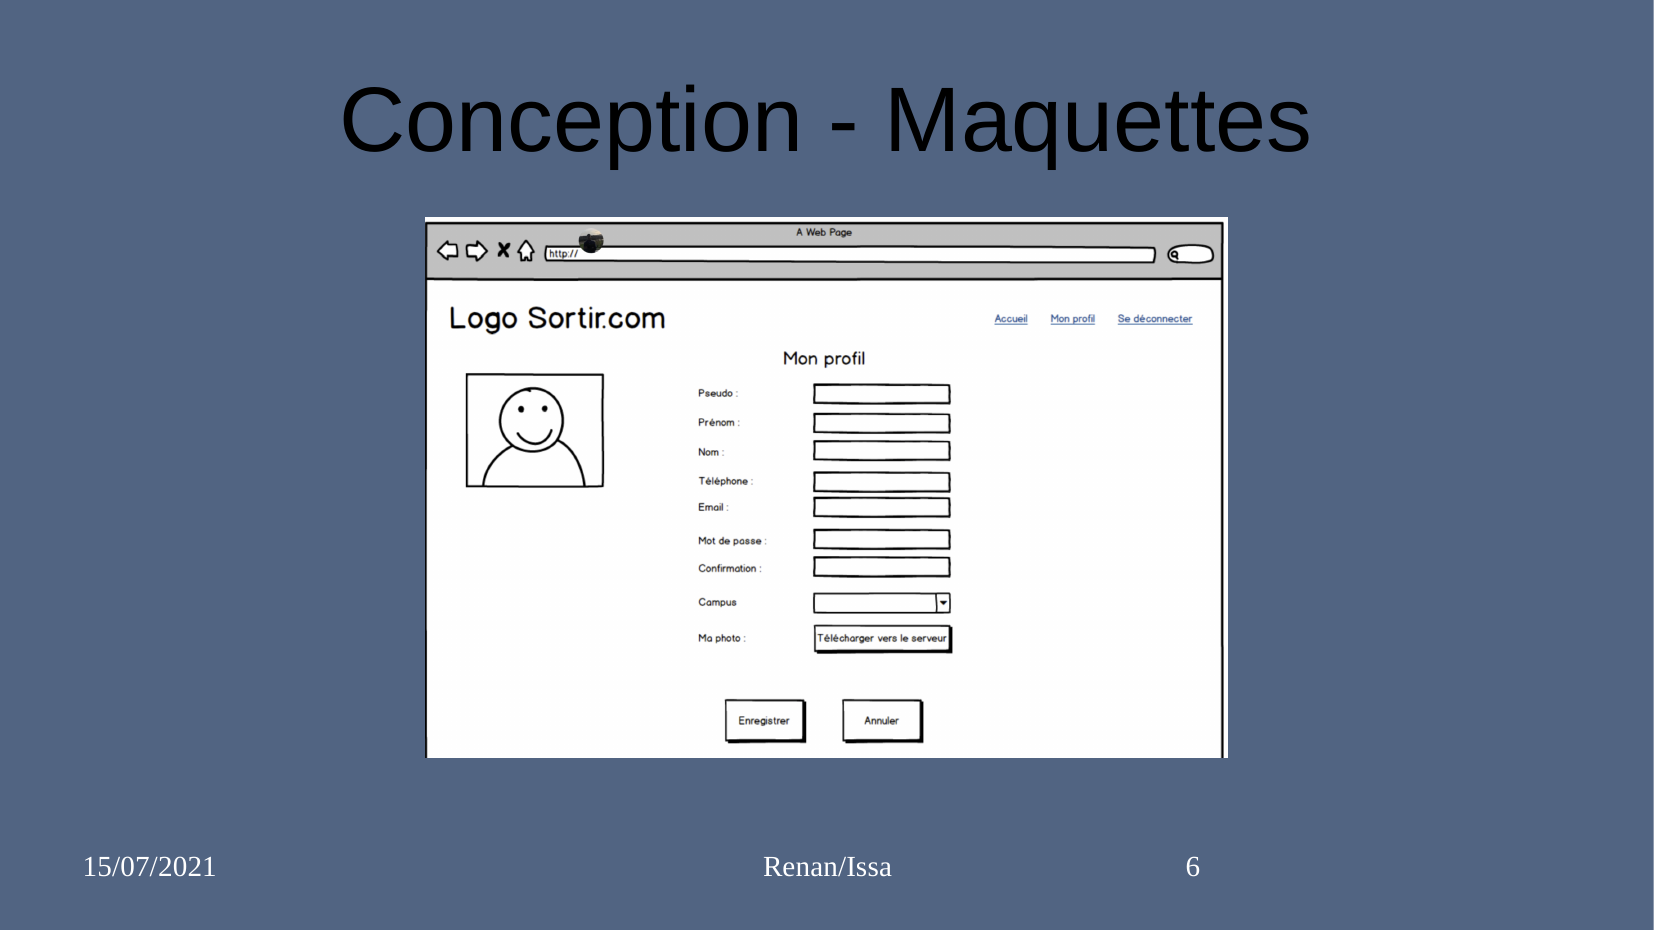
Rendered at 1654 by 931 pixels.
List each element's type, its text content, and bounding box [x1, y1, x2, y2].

picture [425, 217, 1228, 758]
text_box [1185, 847, 1571, 912]
text_box Renan/Issa [565, 847, 1090, 912]
title Conception - Maquettes [82, 37, 1571, 193]
text_box 15/07/2021 [82, 847, 468, 912]
